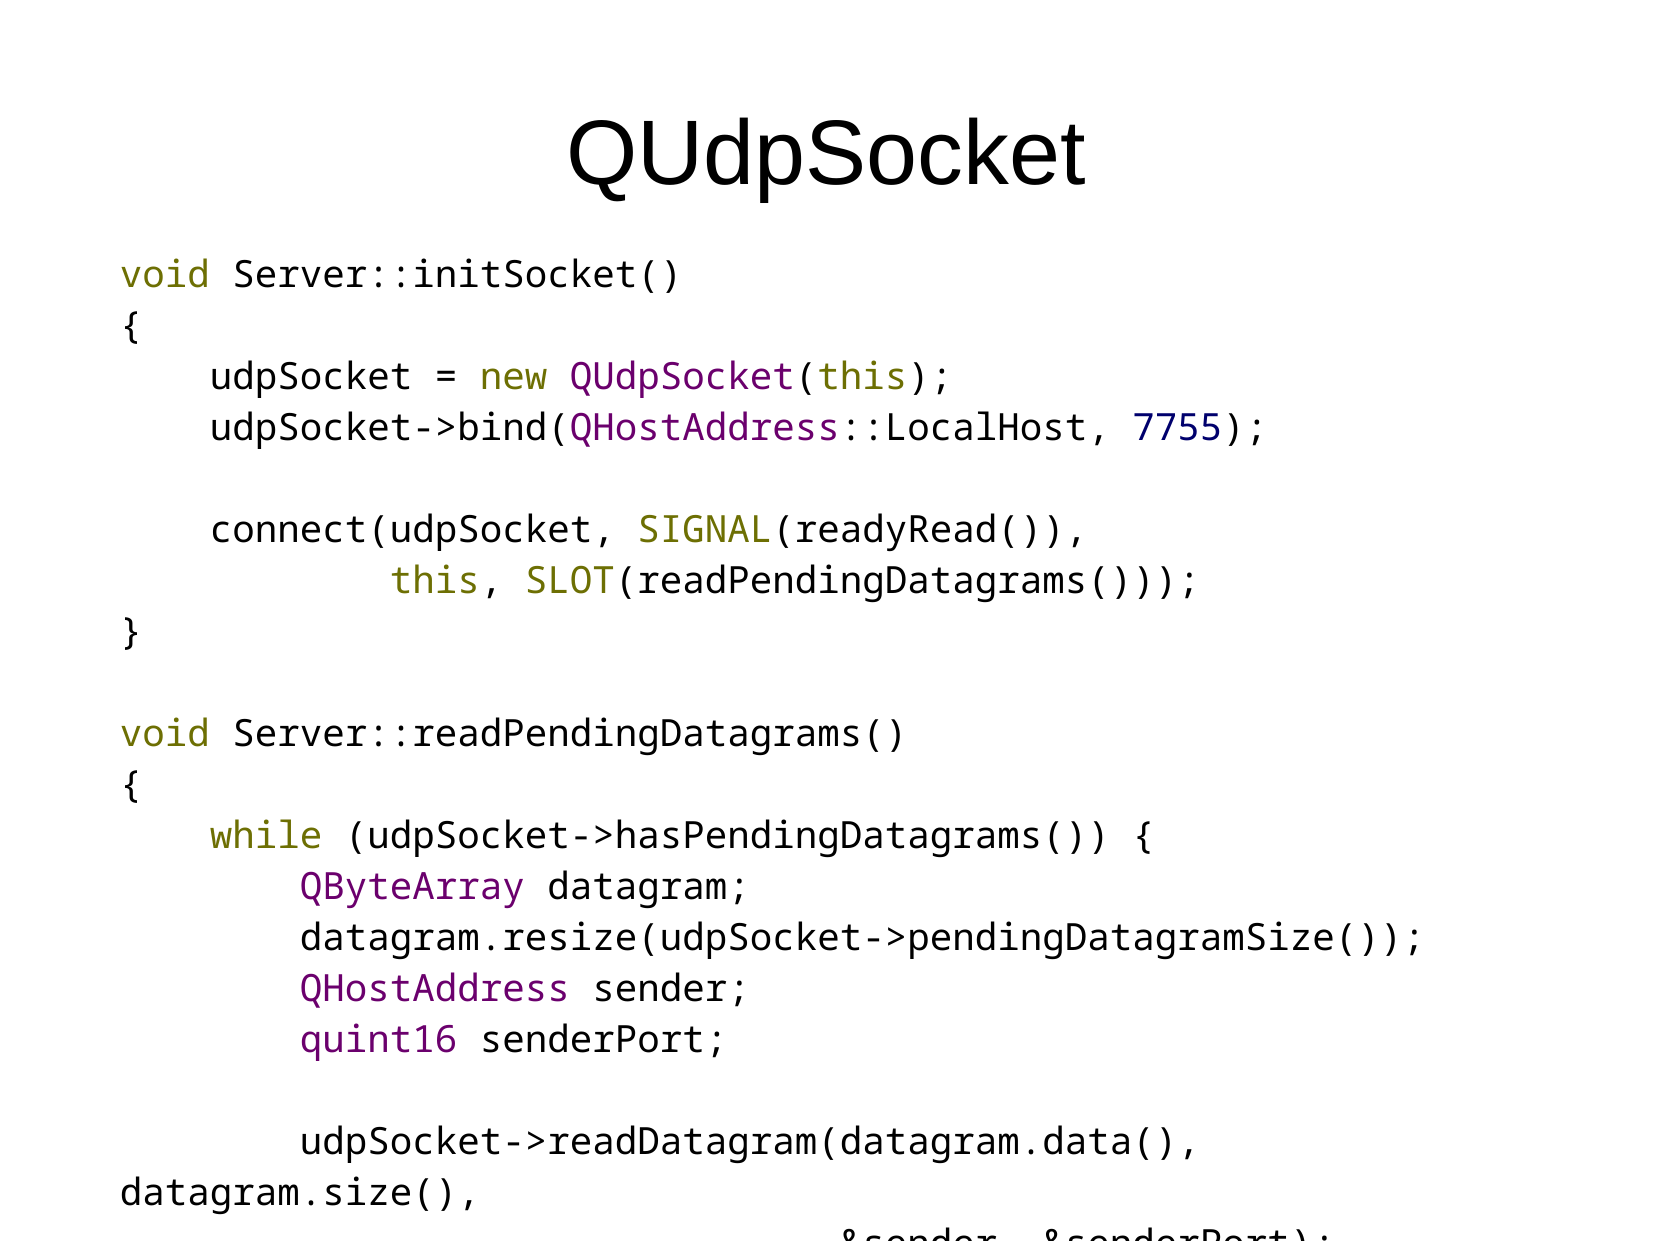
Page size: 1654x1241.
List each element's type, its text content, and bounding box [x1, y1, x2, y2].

text_box void Server::initSocket() { udpSocket = new QUdpSocket(this); udpSocket->bind(QHostAddress::LocalHost, 7755); connect(udpSocket, SIGNAL(readyRead()), this, SLOT(readPendingDatagrams())); } void Server::readPendingDatagrams() { while (udpSocket->hasPendingDatagrams()) { QByteArray datagram; datagram.resize(udpSocket->pendingDatagramSize()); QHostAddress sender; quint16 senderPort; udpSocket->readDatagram(datagram.data(), datagram.size(), &sender, &senderPort); processTheDatagram(datagram); } } [105, 240, 1471, 1150]
title QUdpSocket [82, 49, 1571, 257]
